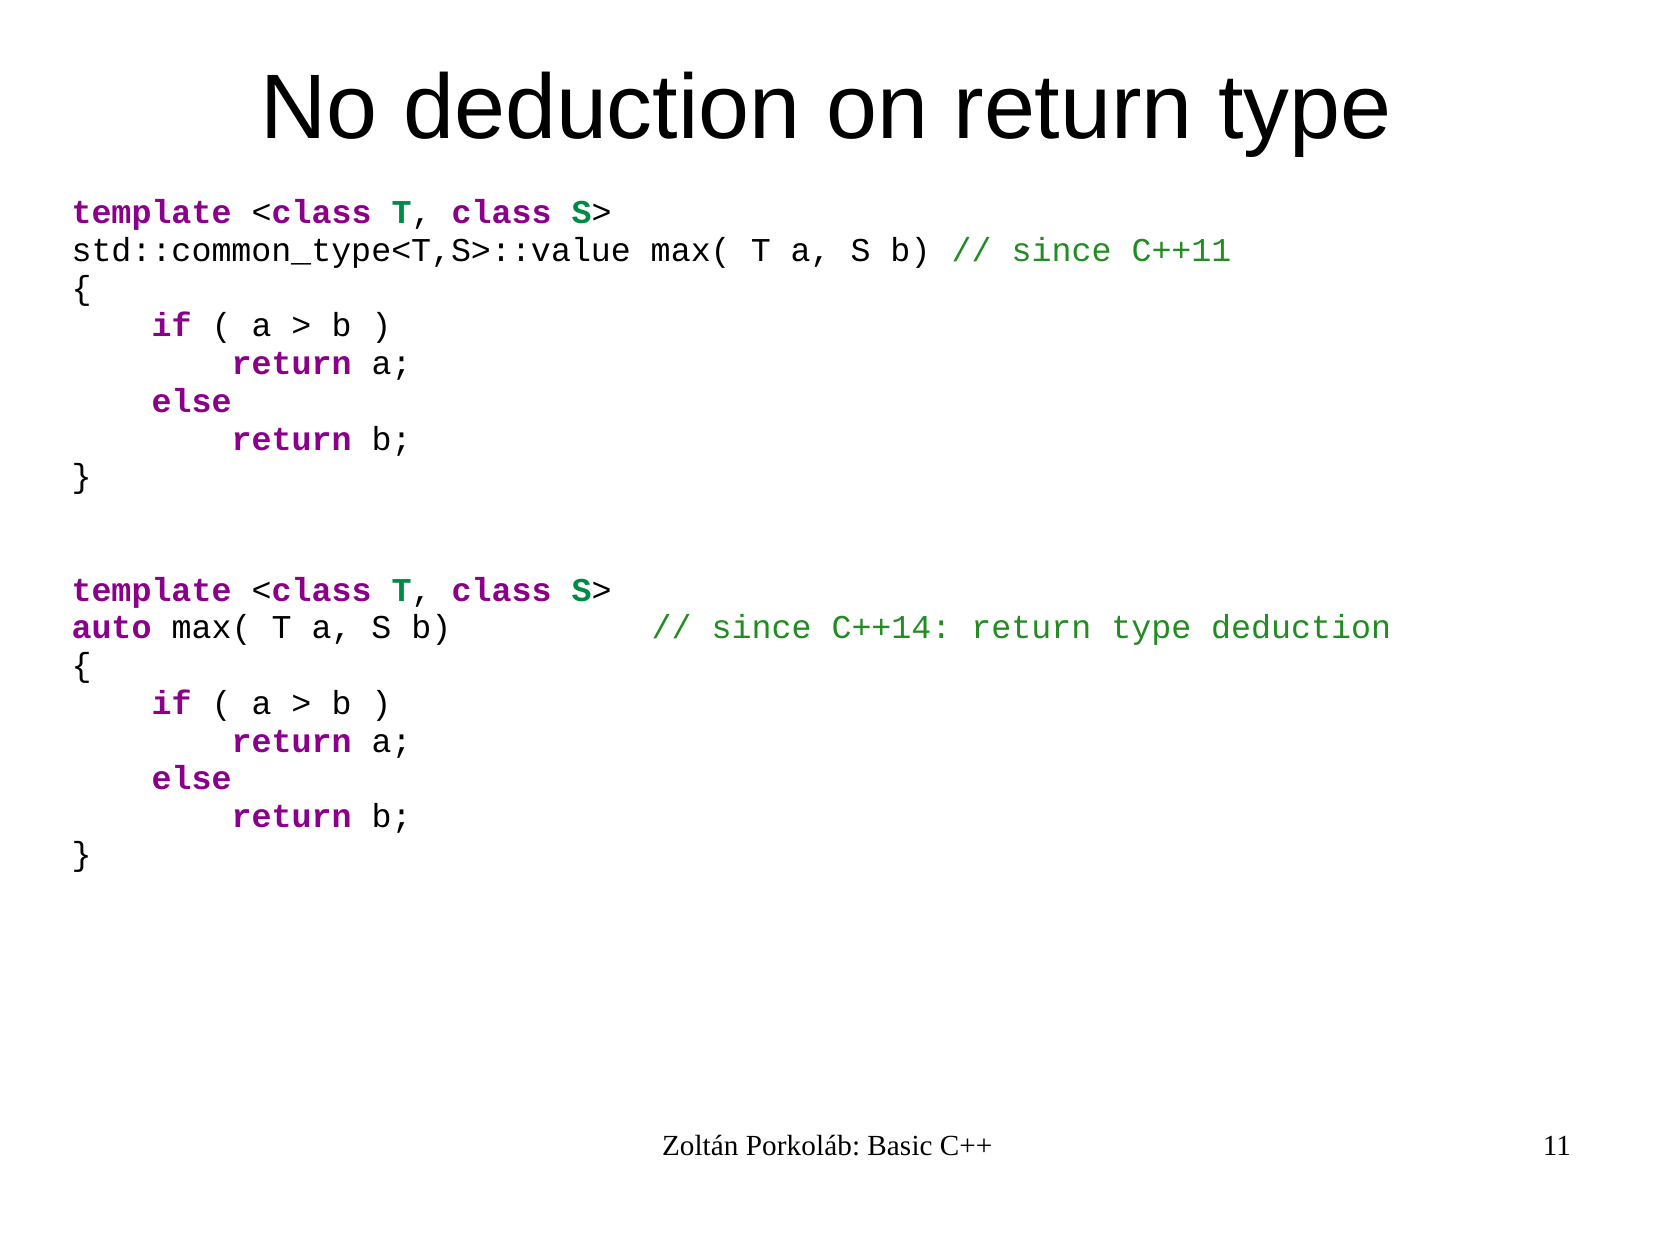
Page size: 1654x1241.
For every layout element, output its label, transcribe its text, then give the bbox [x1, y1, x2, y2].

title No deduction on return type [82, 2, 1571, 188]
text_box template <class T, class S> std::common_type<T,S>::value max( T a, S b) // since C++11 { if ( a > b ) return a; else return b; } template <class T, class S> auto max( T a, S b) // since C++14: return type deduction { if ( a > b ) return a; else return b; } [56, 188, 1621, 1241]
